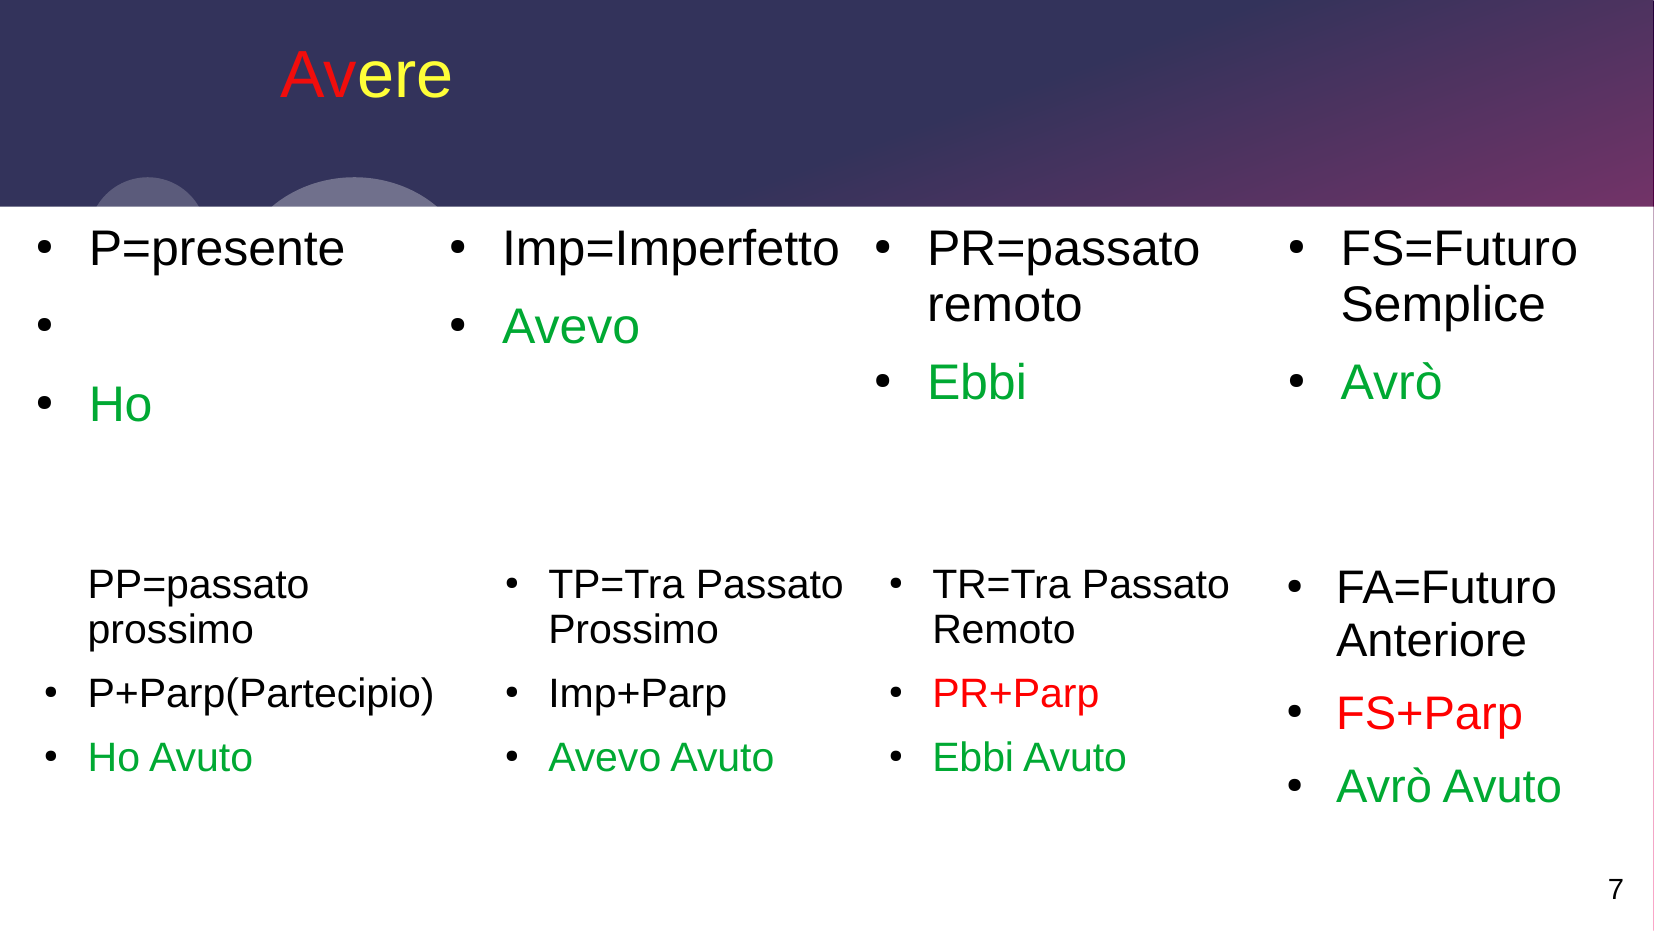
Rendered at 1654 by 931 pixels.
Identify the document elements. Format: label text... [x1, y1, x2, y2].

list TR=Tra Passato Remoto PR+Parp Ebbi Avuto [874, 561, 1241, 814]
list P=presente Ho [17, 220, 384, 473]
list PR=passato remoto Ebbi [886, 220, 1223, 473]
list Imp=Imperfetto Avevo [431, 220, 886, 473]
list FA=Futuro Anteriore FS+Parp Avrò Avuto [1269, 561, 1636, 814]
list FS=Futuro Semplice Avrò [1269, 220, 1636, 473]
text_box Avere [265, 29, 469, 120]
list PP=passato prossimo P+Parp(Partecipio) Ho Avuto [29, 561, 443, 814]
list TP=Tra Passato Prossimo Imp+Parp Avevo Avuto [490, 561, 857, 814]
